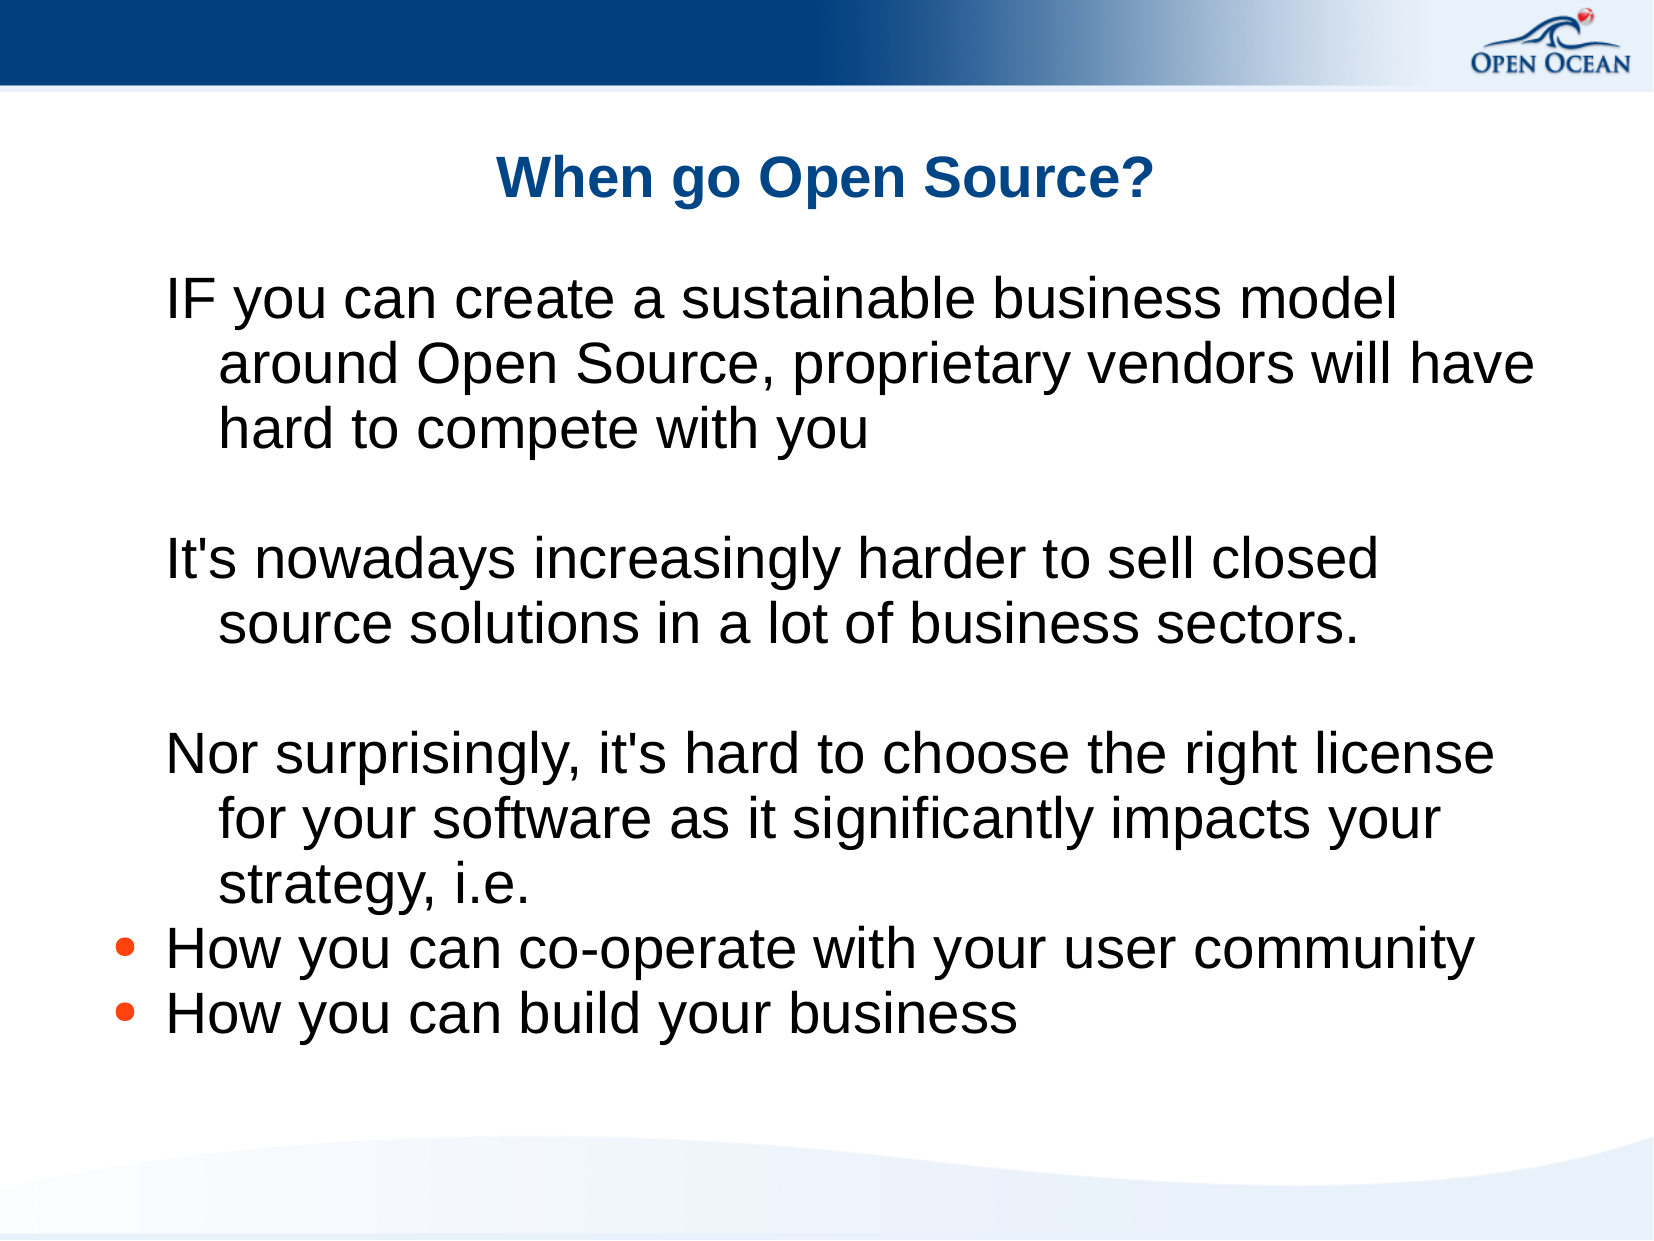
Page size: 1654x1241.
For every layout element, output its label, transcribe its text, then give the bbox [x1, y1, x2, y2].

title When go Open Source? [82, 95, 1571, 259]
picture [0, 0, 1654, 1240]
list IF you can create a sustainable business model around Open Source, proprietary vendors will have hard to compete with you It's nowadays increasingly harder to sell closed source solutions in a lot of business sectors. Nor surprisingly, it's hard to choose the right license for your software as it significantly impacts your strategy, i.e. How you can co-operate with your user community How you can build your business [76, 265, 1565, 1065]
